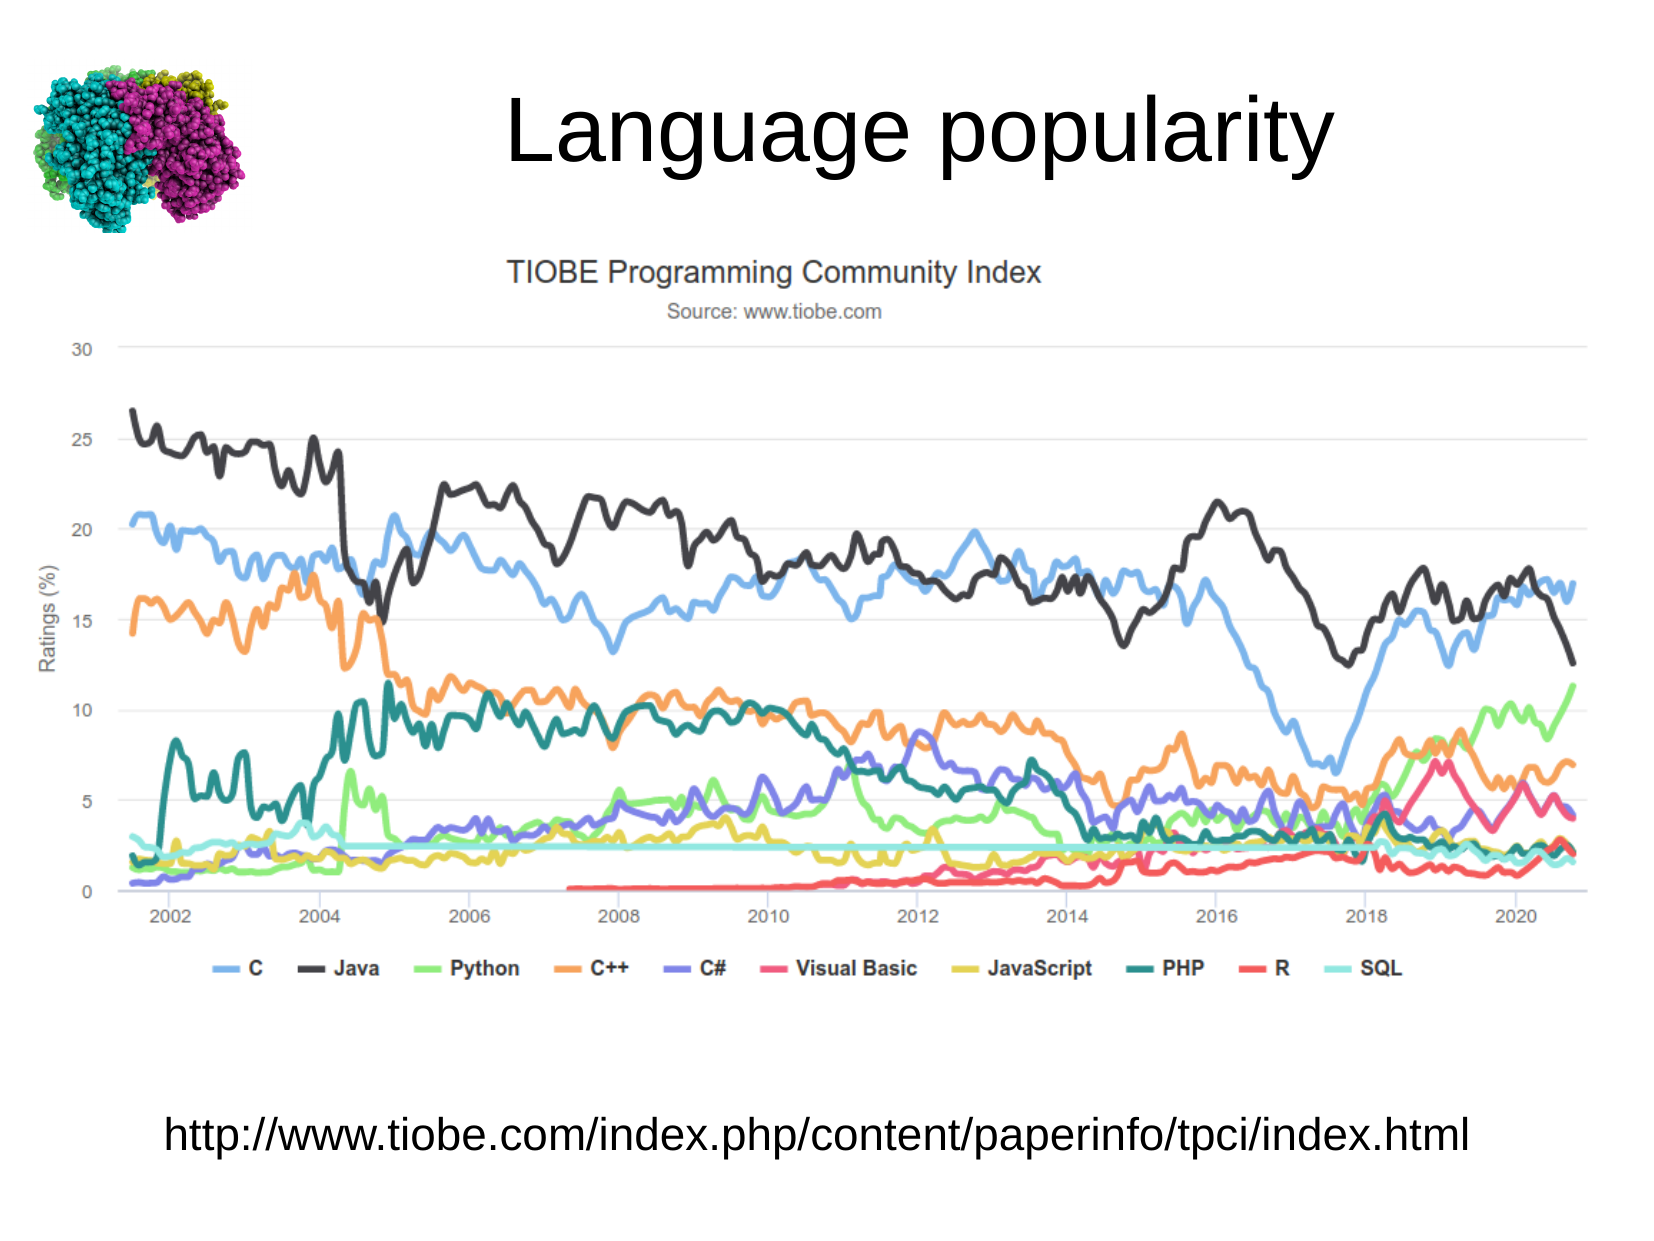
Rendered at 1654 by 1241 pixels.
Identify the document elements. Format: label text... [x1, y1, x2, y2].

picture [2, 59, 1608, 991]
title Language popularity [270, 25, 1571, 233]
subtitle http://www.tiobe.com/index.php/content/paperinfo/tpci/index.html [89, 1050, 1546, 1220]
